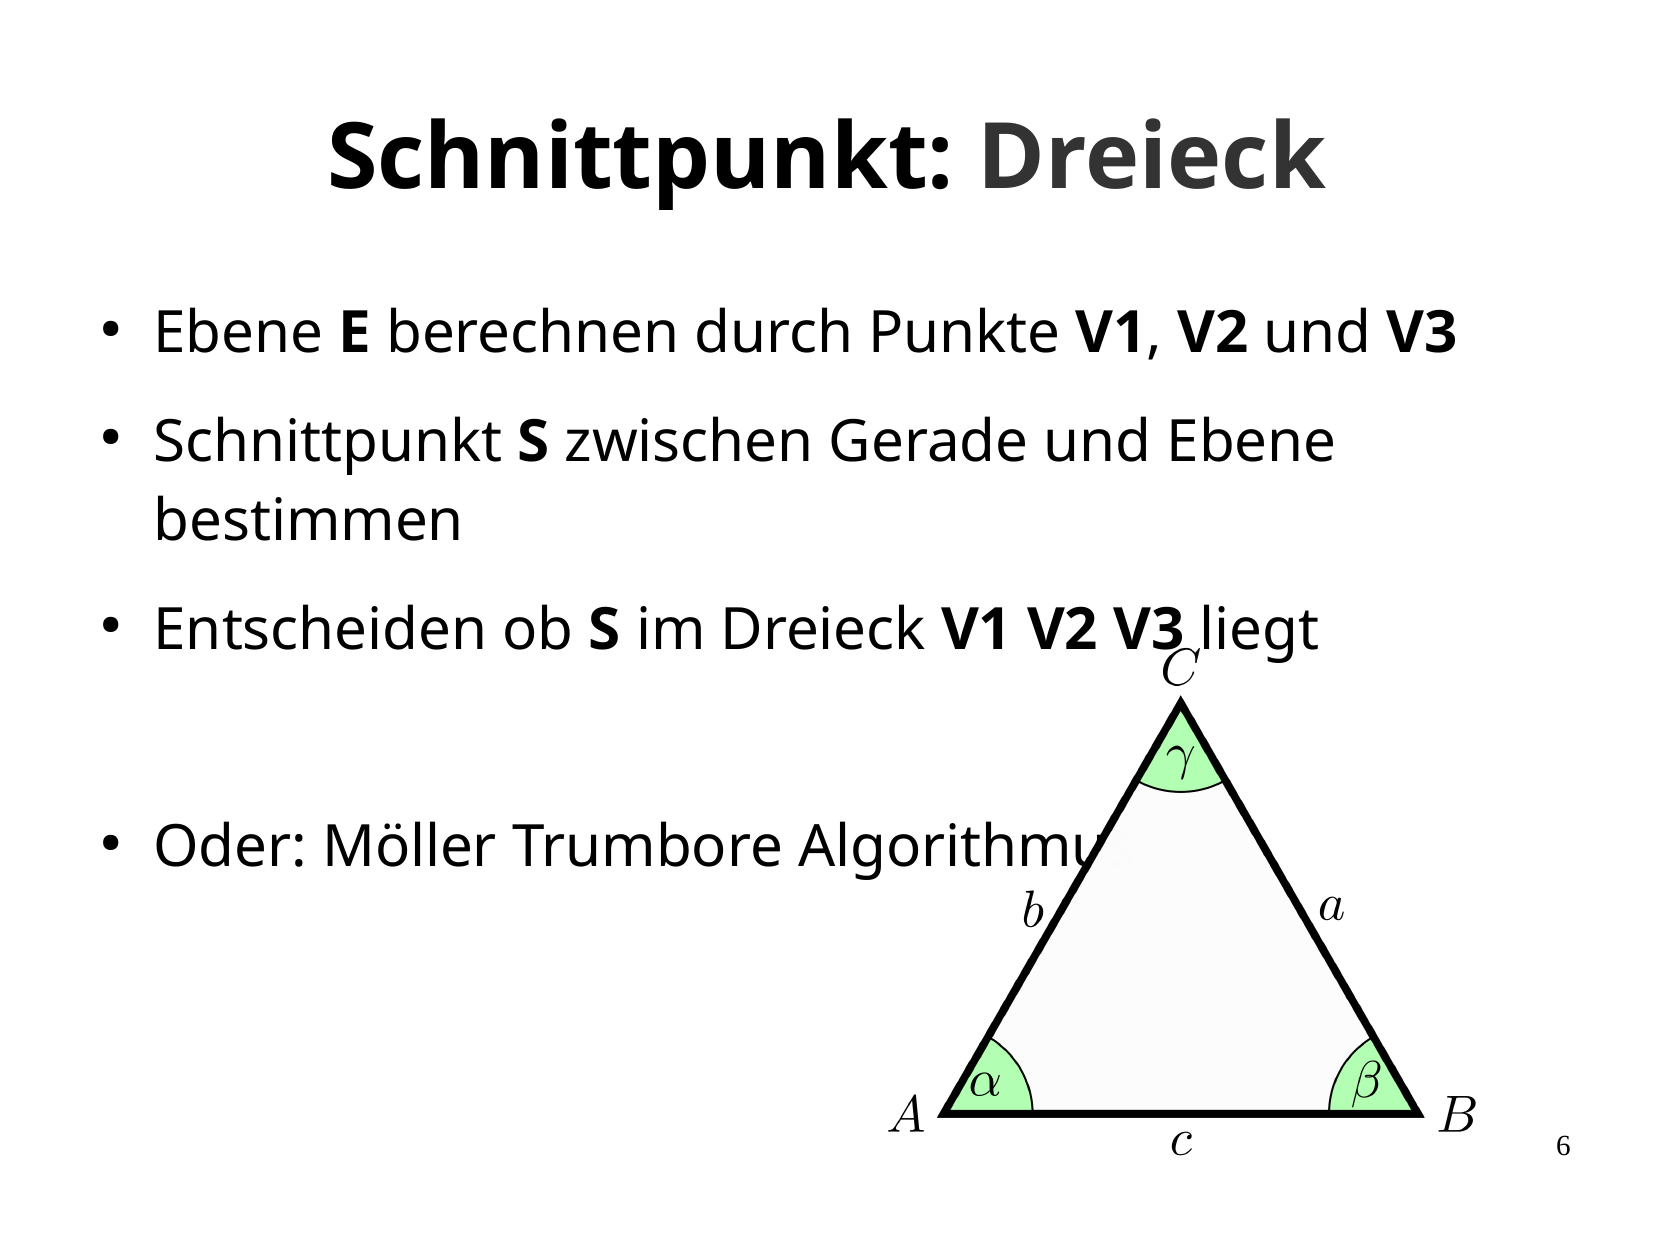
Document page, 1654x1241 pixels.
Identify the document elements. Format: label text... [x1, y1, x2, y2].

picture [839, 602, 1525, 1201]
title Schnittpunkt: Dreieck [82, 49, 1571, 257]
list Ebene E berechnen durch Punkte V1, V2 und V3 Schnittpunkt S zwischen Gerade und Ebene bestimmen Entscheiden ob S im Dreieck V1 V2 V3 liegt Oder: Möller Trumbore Algorithmus [82, 290, 1571, 1109]
